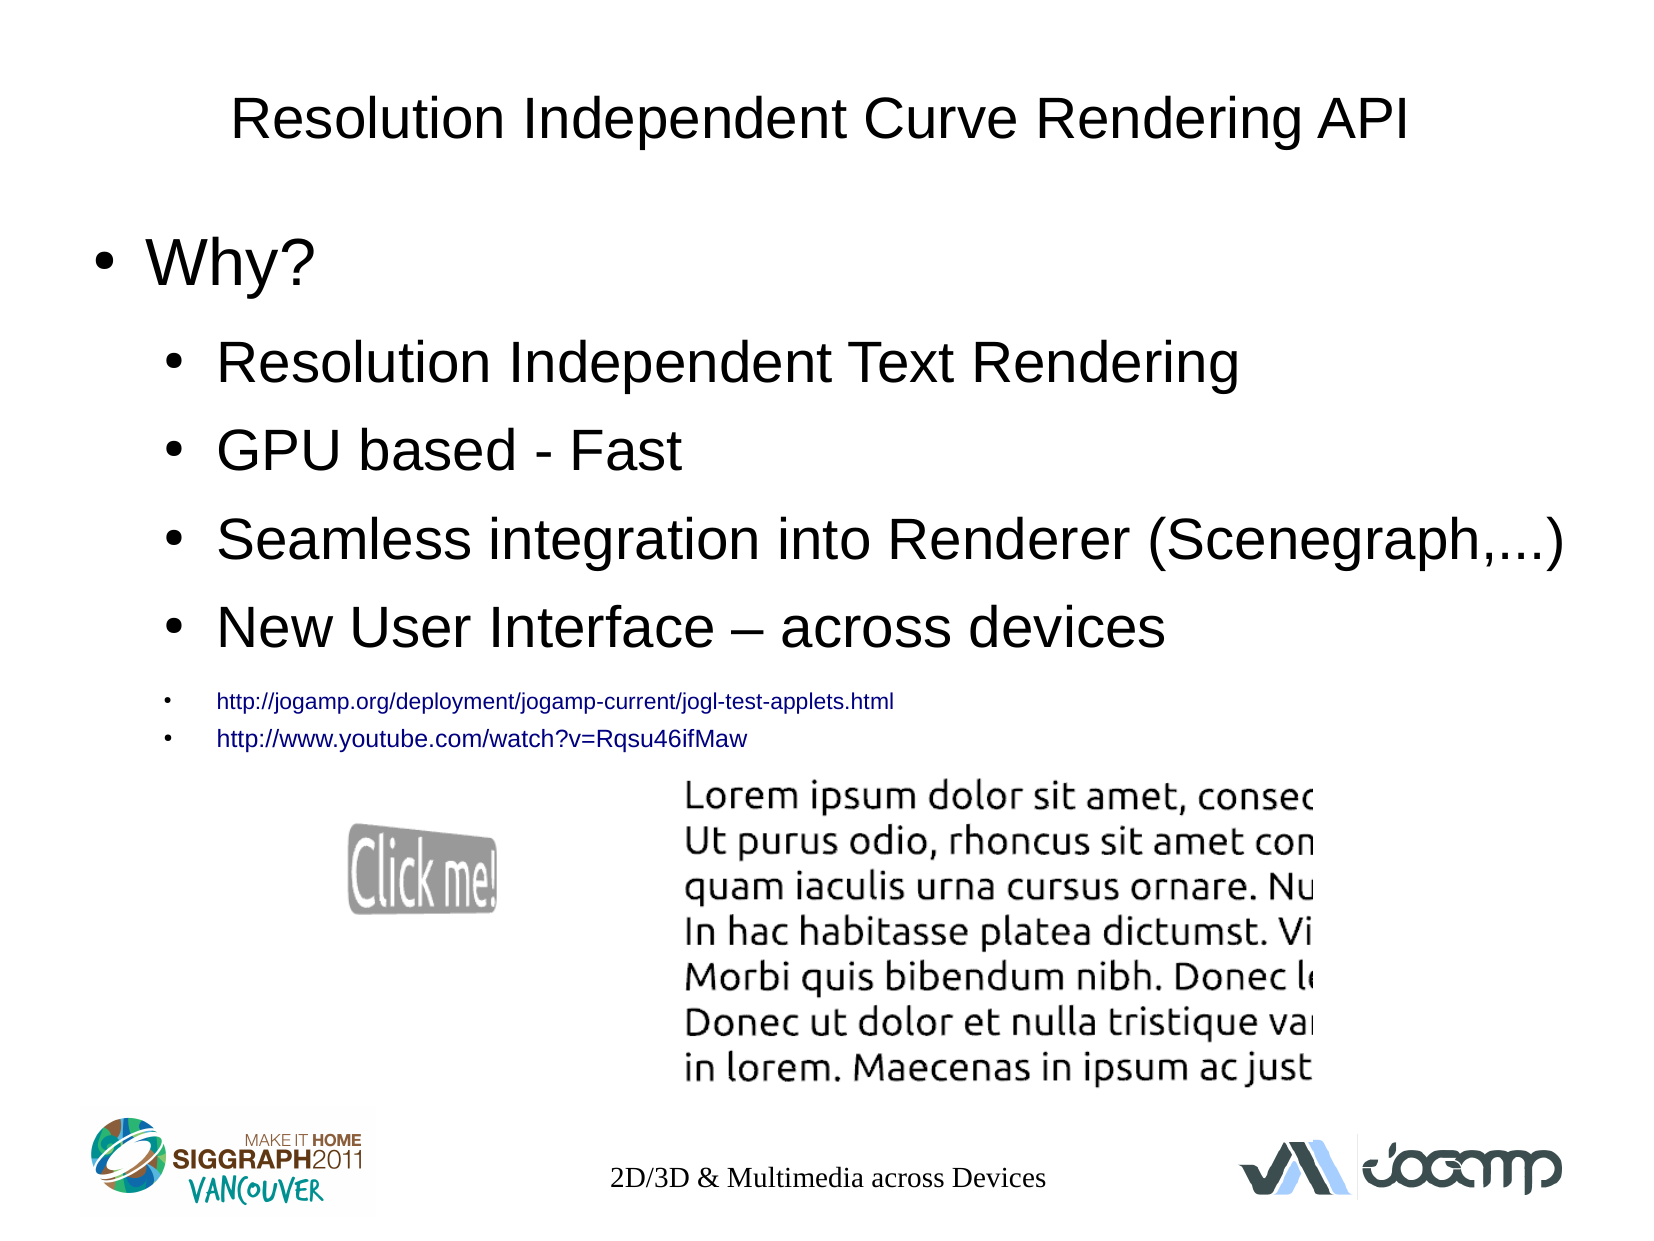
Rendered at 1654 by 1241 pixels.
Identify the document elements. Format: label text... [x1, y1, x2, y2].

list Why? Resolution Independent Text Rendering GPU based - Fast Seamless integration into Renderer (Scenegraph,...) New User Interface – across devices http://jogamp.org/deployment/jogamp-current/jogl-test-applets.html http://www.youtube.com/watch?v=Rqsu46ifMaw [75, 225, 1571, 1044]
picture [660, 749, 1562, 1200]
title Resolution Independent Curve Rendering API [68, 56, 1576, 181]
picture [300, 791, 565, 955]
picture [80, 1106, 376, 1217]
